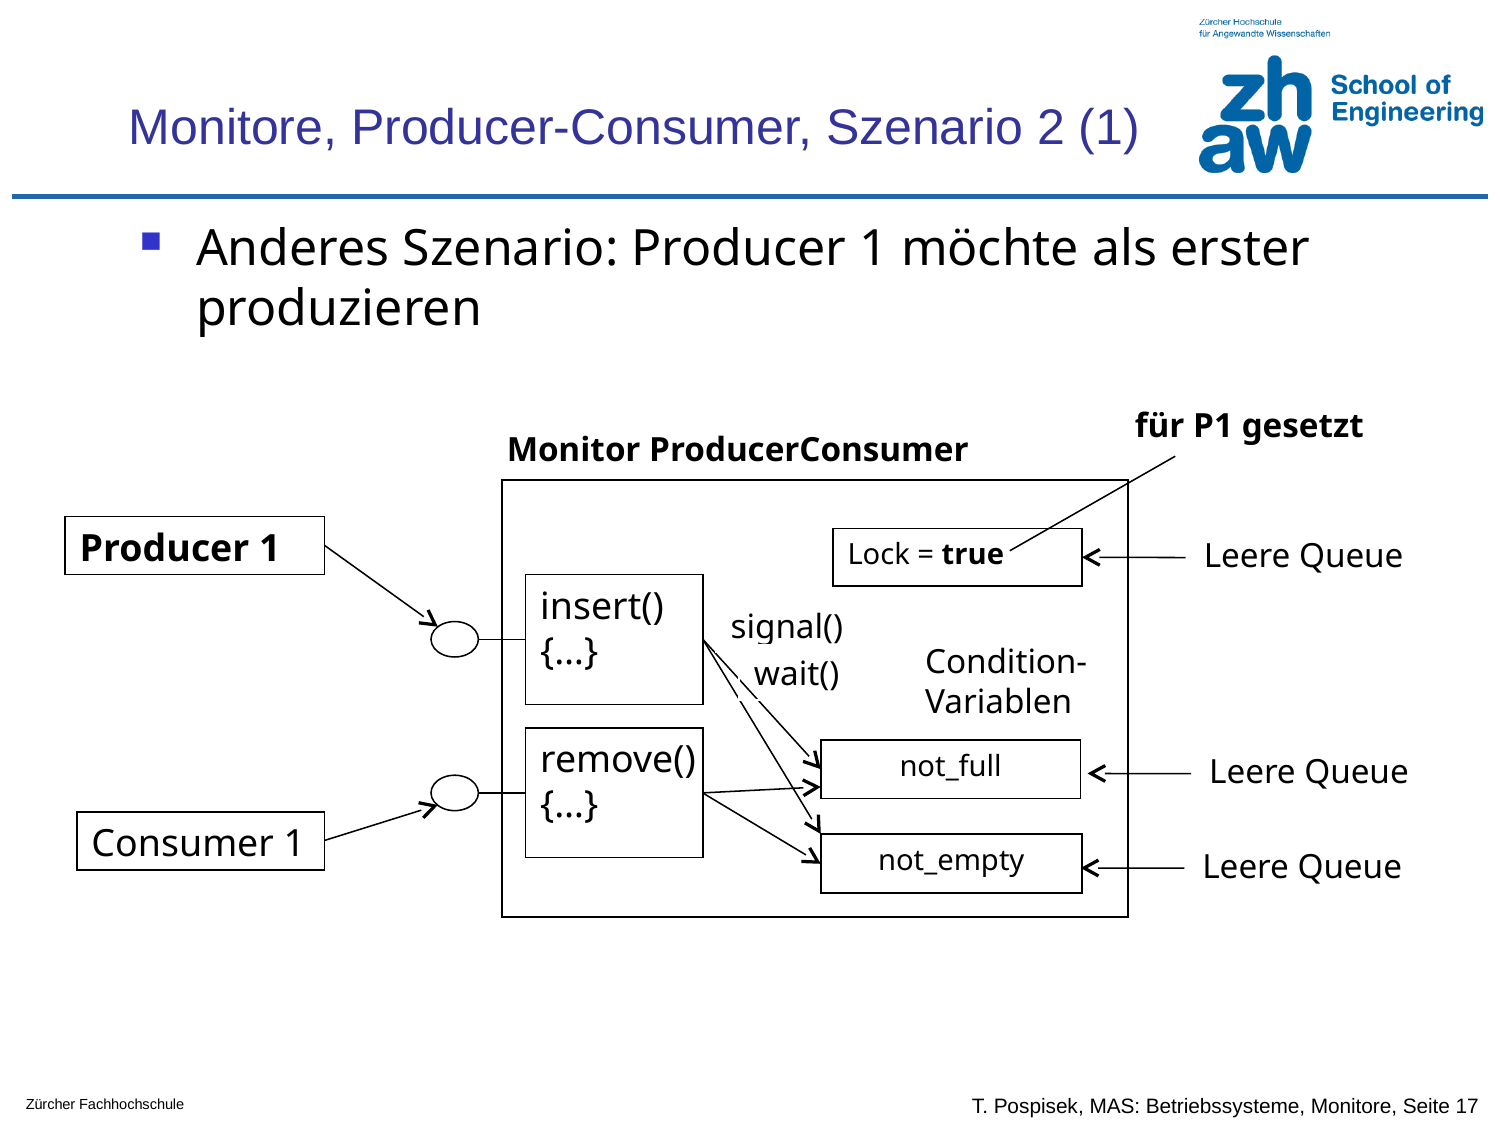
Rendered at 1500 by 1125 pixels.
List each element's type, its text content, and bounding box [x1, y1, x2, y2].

text_box [501, 479, 1128, 917]
text_box [713, 653, 739, 695]
picture [1199, 19, 1483, 173]
text_box not_empty [820, 834, 1082, 894]
text_box für P1 gesetzt [1120, 397, 1380, 452]
text_box Leere Queue [1194, 743, 1425, 798]
title Monitore, Producer-Consumer, Szenario 2 (1) [99, 50, 1379, 163]
text_box Anderes Szenario: Producer 1 möchte als erster produzieren [124, 207, 1400, 343]
text_box Monitor ProducerConsumer [492, 420, 984, 476]
text_box not_full [820, 739, 1081, 799]
text_box insert() {…} [525, 574, 703, 705]
text_box [430, 775, 479, 811]
text_box signal() [715, 597, 859, 653]
text_box Consumer 1 [76, 812, 325, 870]
text_box [718, 653, 739, 676]
text_box Condition- Variablen [910, 633, 1103, 728]
text_box Leere Queue [1188, 527, 1419, 582]
text_box remove() {…} [525, 727, 703, 858]
text_box [430, 621, 479, 657]
text_box wait() [739, 645, 855, 700]
text_box Producer 1 [64, 516, 325, 575]
text_box Lock = true [832, 528, 1082, 587]
text_box [501, 640, 790, 792]
text_box Leere Queue [1187, 837, 1418, 893]
